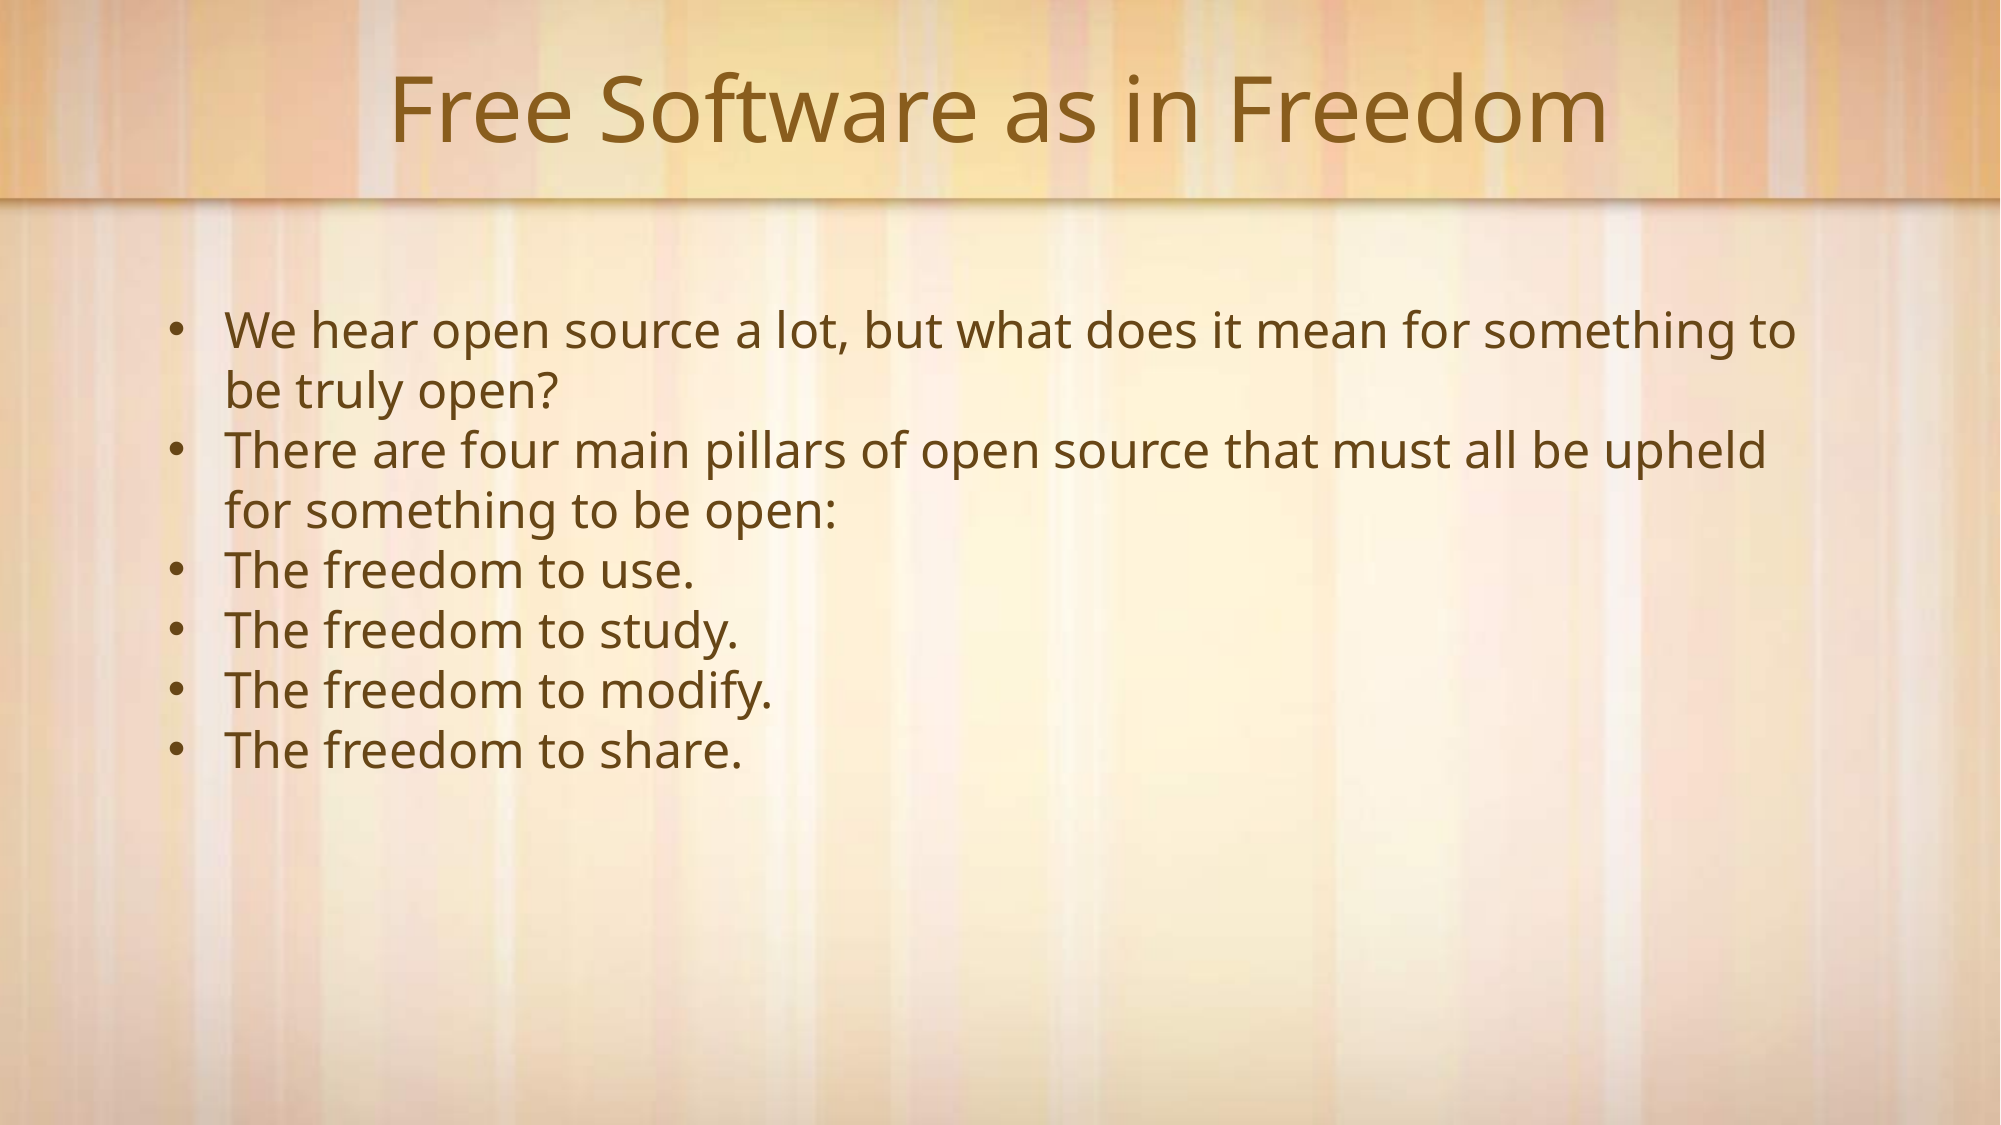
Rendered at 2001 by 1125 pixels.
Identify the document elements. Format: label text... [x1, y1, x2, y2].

title Free Software as in Freedom [151, 19, 1849, 192]
list We hear open source a lot, but what does it mean for something to be truly open? There are four main pillars of open source that must all be upheld for something to be open: The freedom to use. The freedom to study. The freedom to modify. The freedom to share. [152, 290, 1848, 1000]
picture [0, 0, 2001, 1125]
